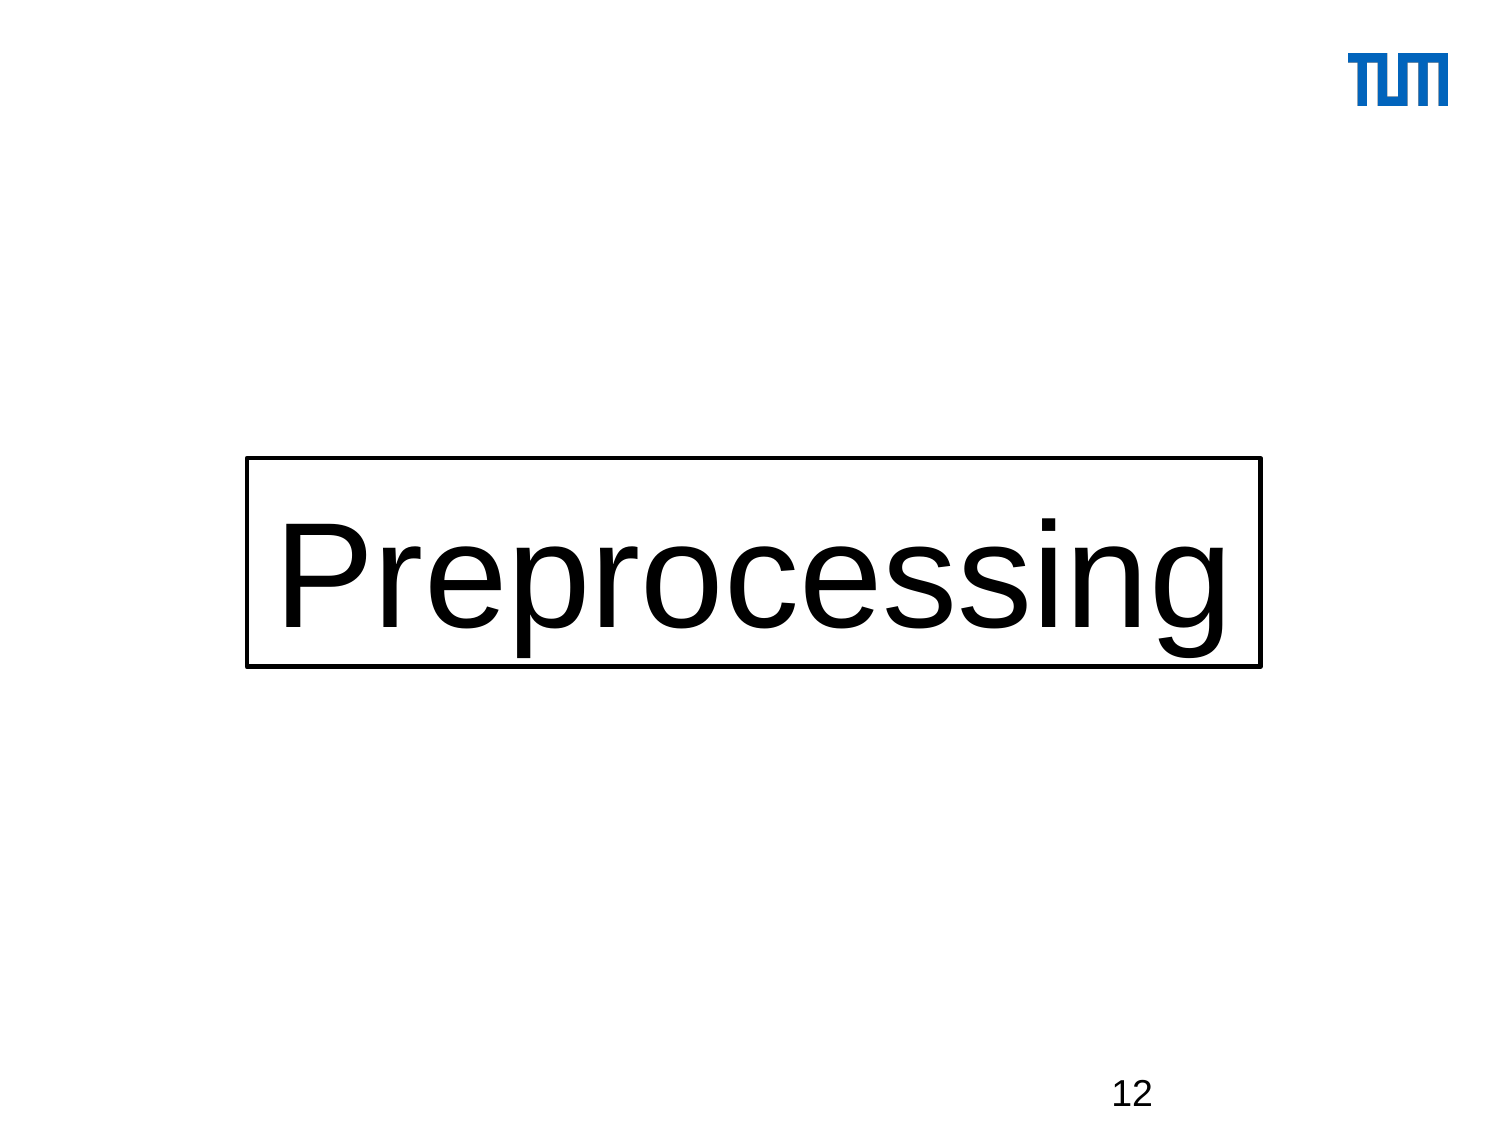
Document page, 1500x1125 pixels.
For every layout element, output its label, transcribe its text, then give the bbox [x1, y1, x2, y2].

picture [1348, 53, 1448, 106]
text_box <number> [1111, 1061, 1448, 1122]
text_box Preprocessing [246, 458, 1261, 667]
